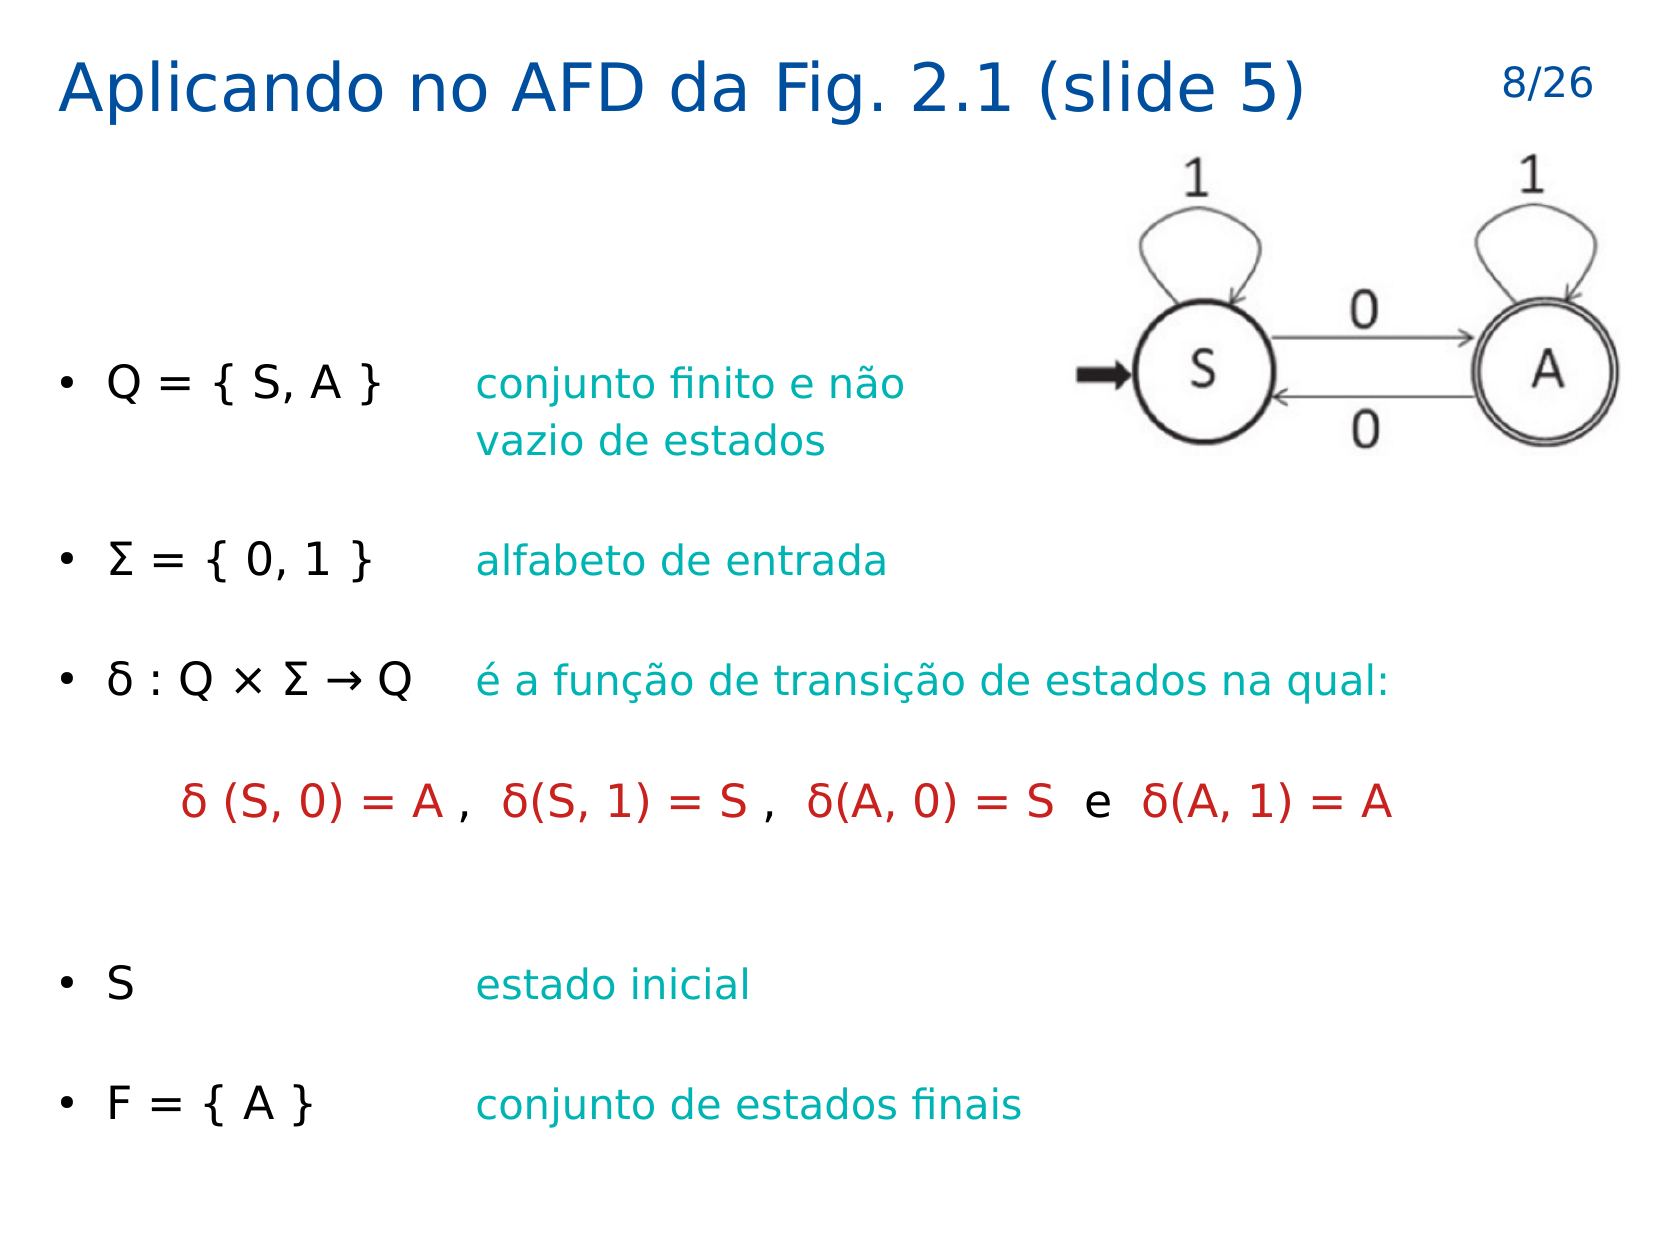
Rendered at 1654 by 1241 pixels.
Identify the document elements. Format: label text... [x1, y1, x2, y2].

title Aplicando no AFD da Fig. 2.1 (slide 5) [59, 29, 1625, 148]
list Q = { S, A } conjunto finito e não vazio de estados Σ = { 0, 1 } alfabeto de entrada δ : Q × Σ → Q é a função de transição de estados na qual: δ (S, 0) = A , δ(S, 1) = S , δ(A, 0) = S e δ(A, 1) = A S estado inicial F = { A } conjunto de estados finais [59, 236, 1595, 1211]
picture [1066, 147, 1625, 456]
